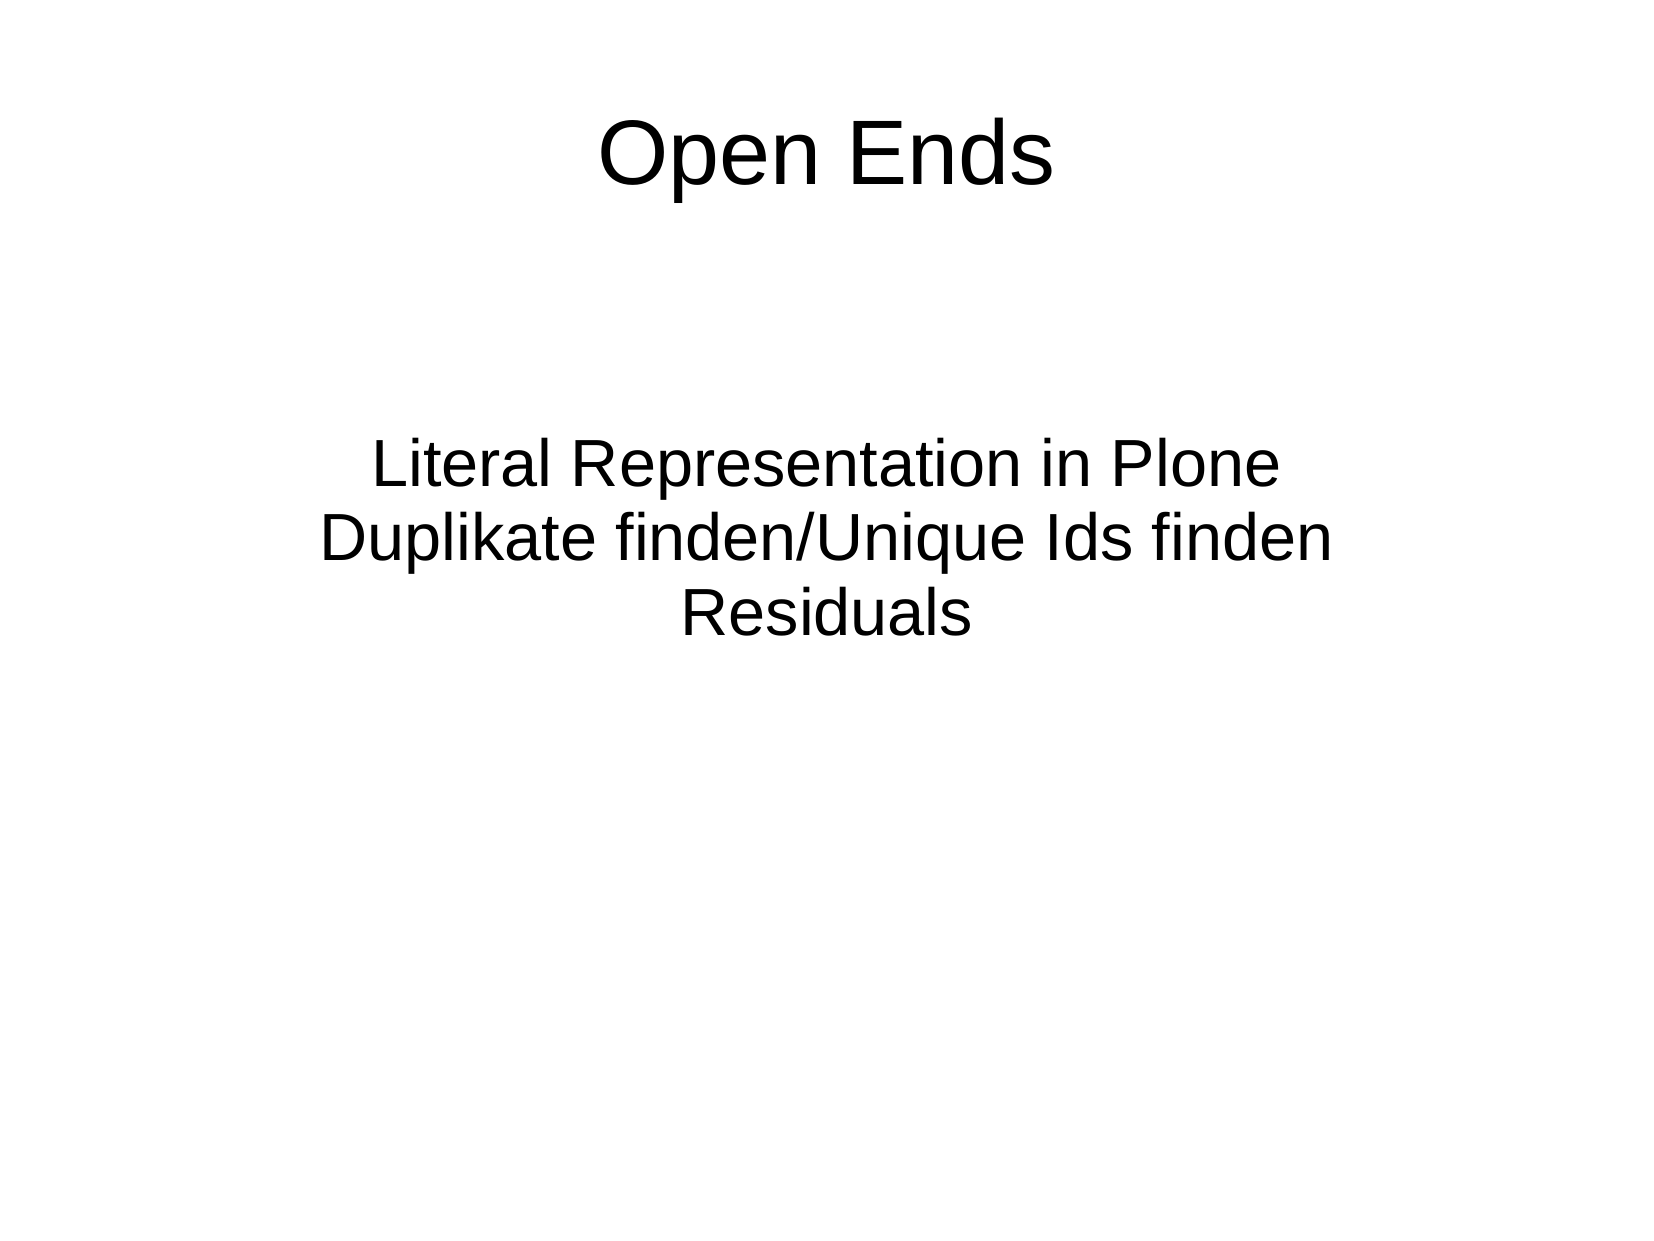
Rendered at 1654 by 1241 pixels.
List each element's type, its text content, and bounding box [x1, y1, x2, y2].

title Open Ends [82, 49, 1571, 257]
subtitle Literal Representation in Plone Duplikate finden/Unique Ids finden Residuals [82, 290, 1571, 1010]
